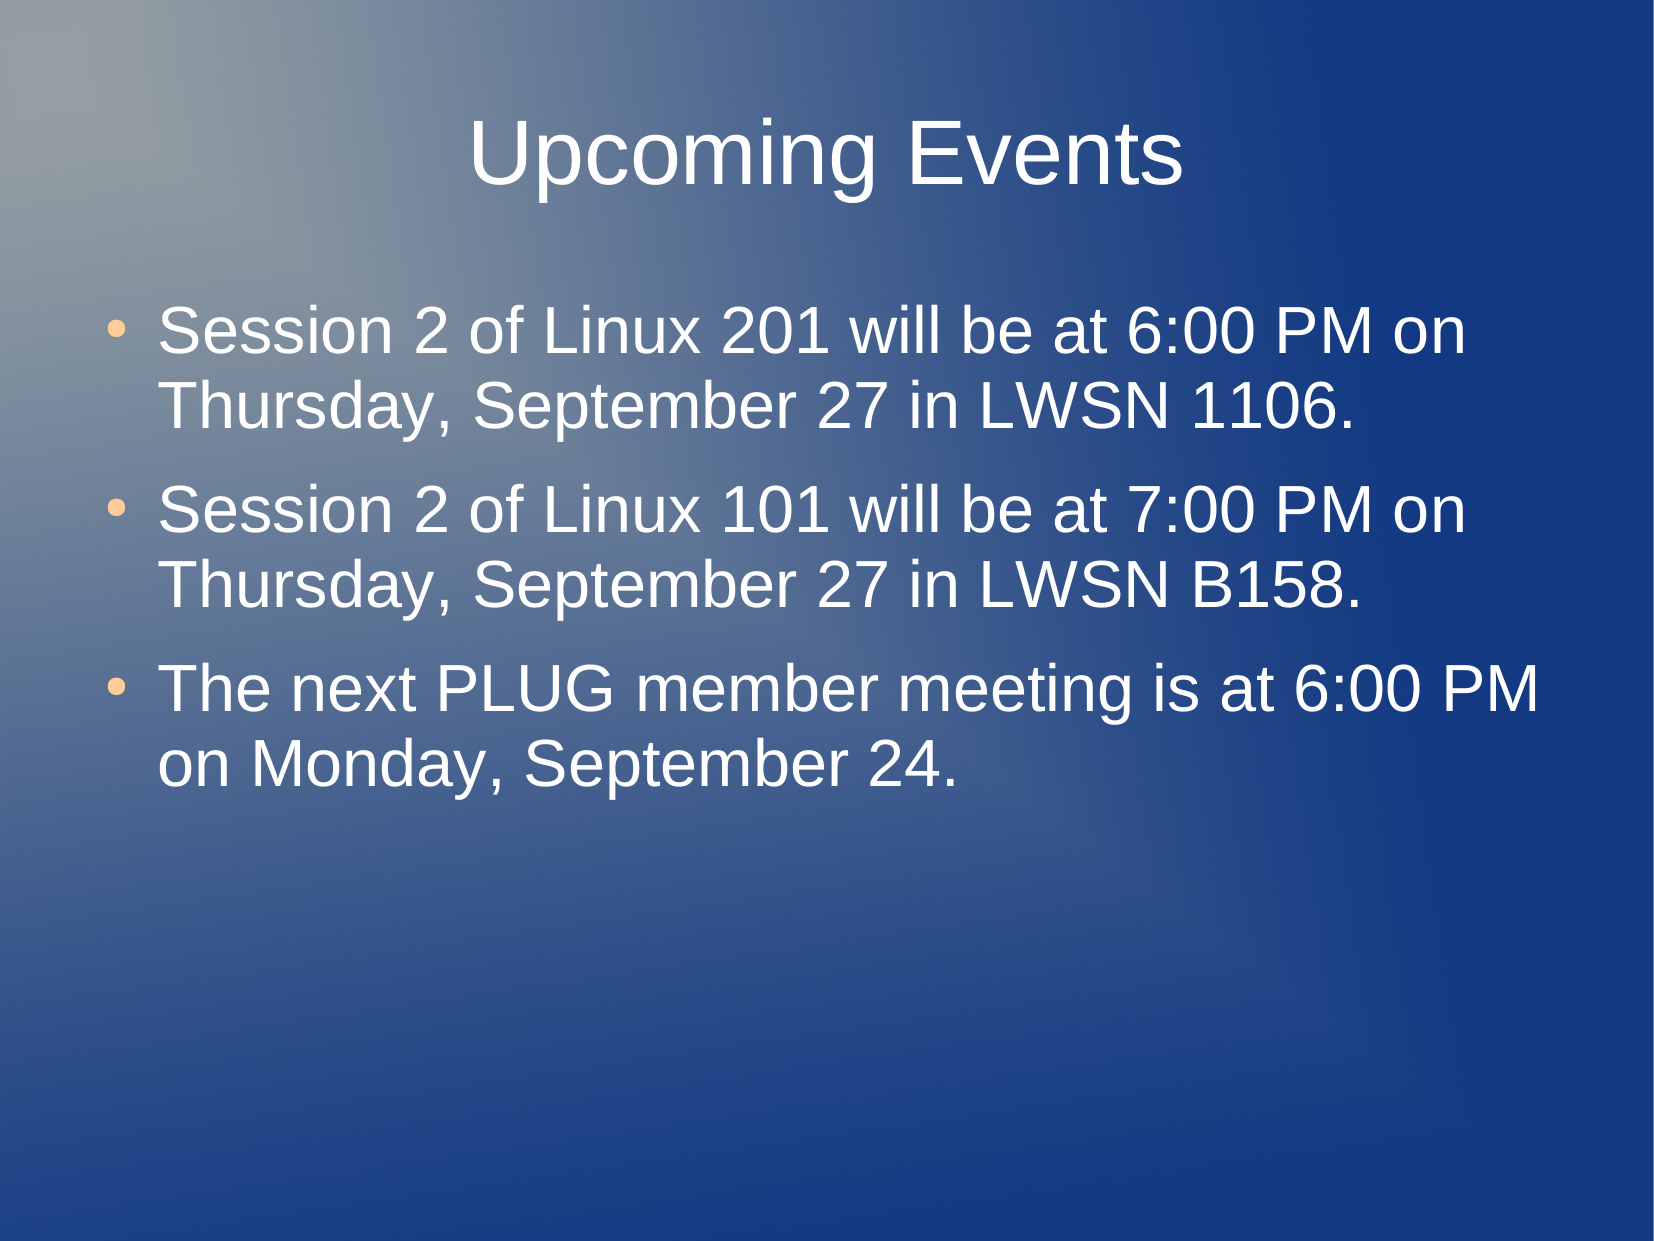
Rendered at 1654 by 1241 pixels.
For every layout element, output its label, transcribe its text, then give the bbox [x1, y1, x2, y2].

picture [0, 0, 1654, 1241]
list Session 2 of Linux 201 will be at 6:00 PM on Thursday, September 27 in LWSN 1106. Session 2 of Linux 101 will be at 7:00 PM on Thursday, September 27 in LWSN B158. The next PLUG member meeting is at 6:00 PM on Monday, September 24. [86, 293, 1576, 1013]
title Upcoming Events [82, 49, 1571, 257]
